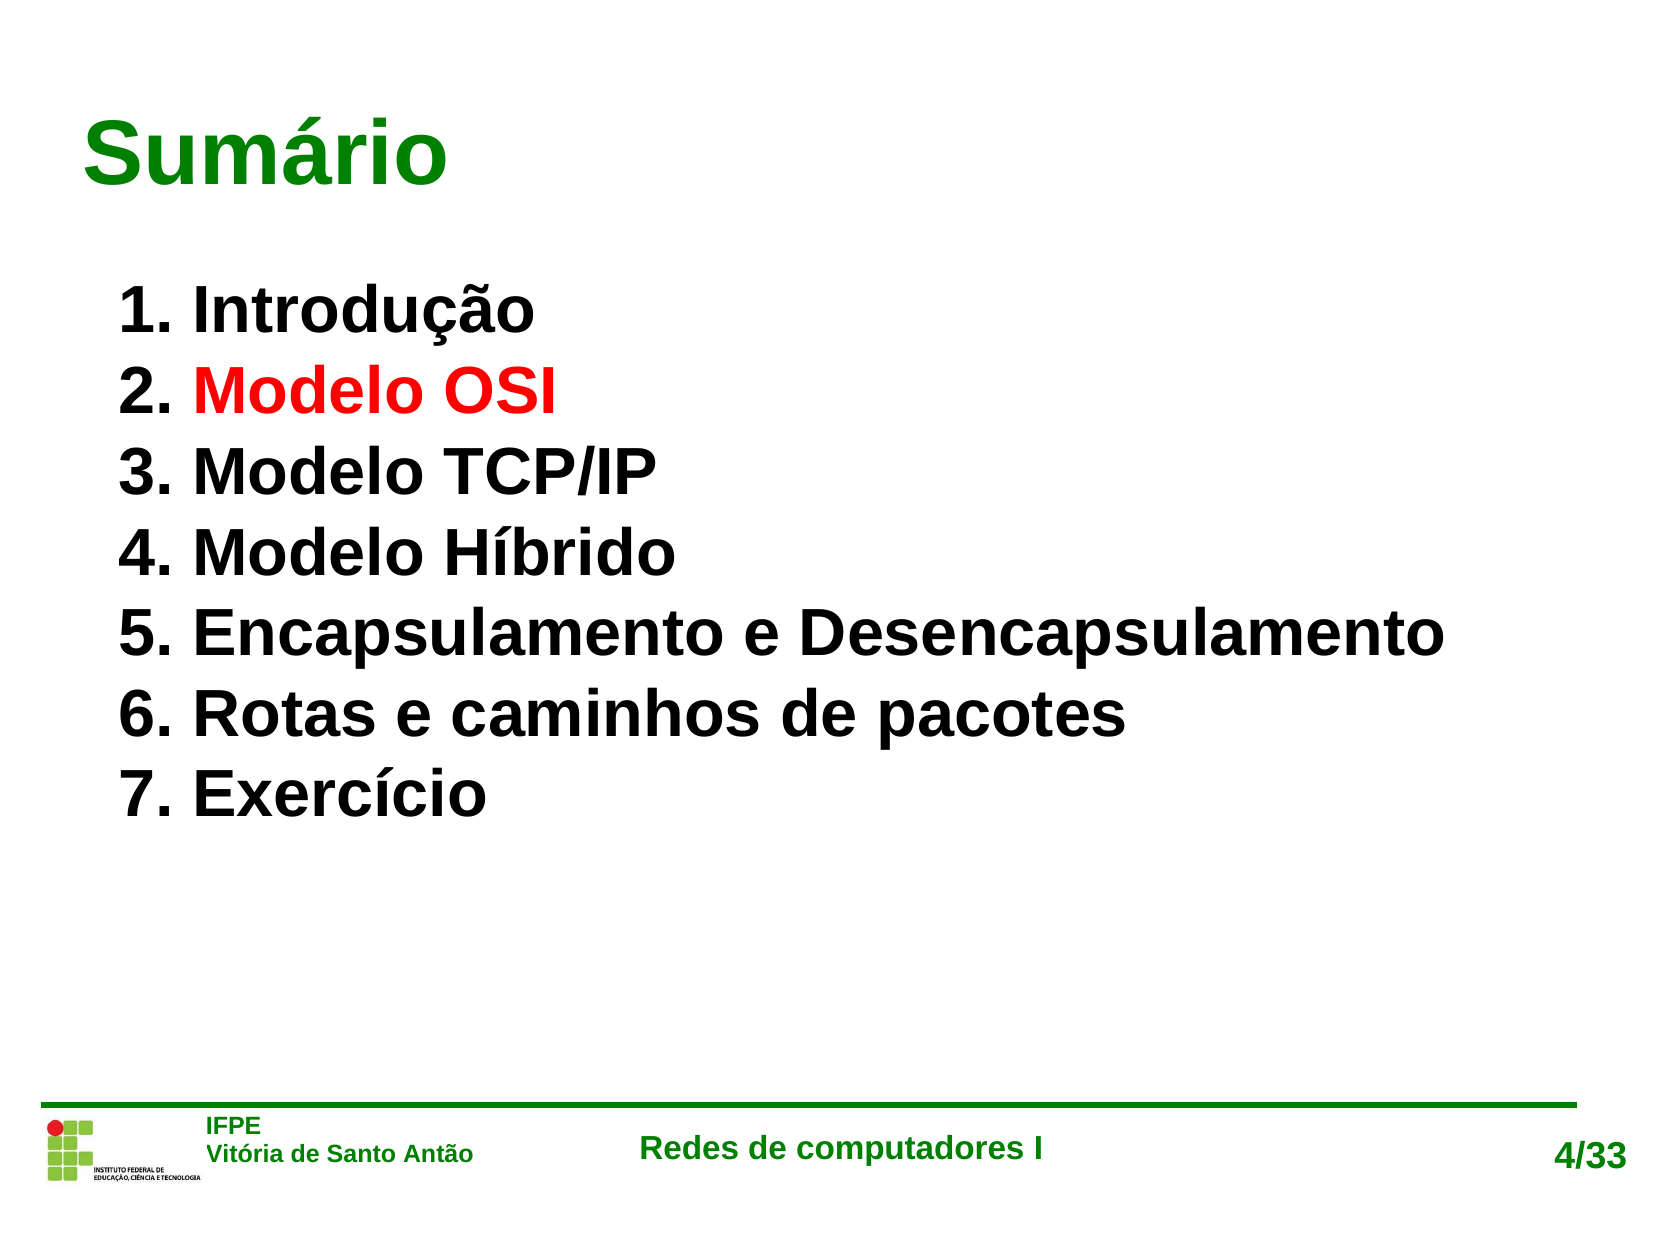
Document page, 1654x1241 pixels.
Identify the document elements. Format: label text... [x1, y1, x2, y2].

picture [39, 1111, 207, 1191]
list Introdução Modelo OSI Modelo TCP/IP Modelo Híbrido Encapsulamento e Desencapsulamento Rotas e caminhos de pacotes Exercício [82, 272, 1571, 1091]
title Sumário [82, 49, 1571, 257]
